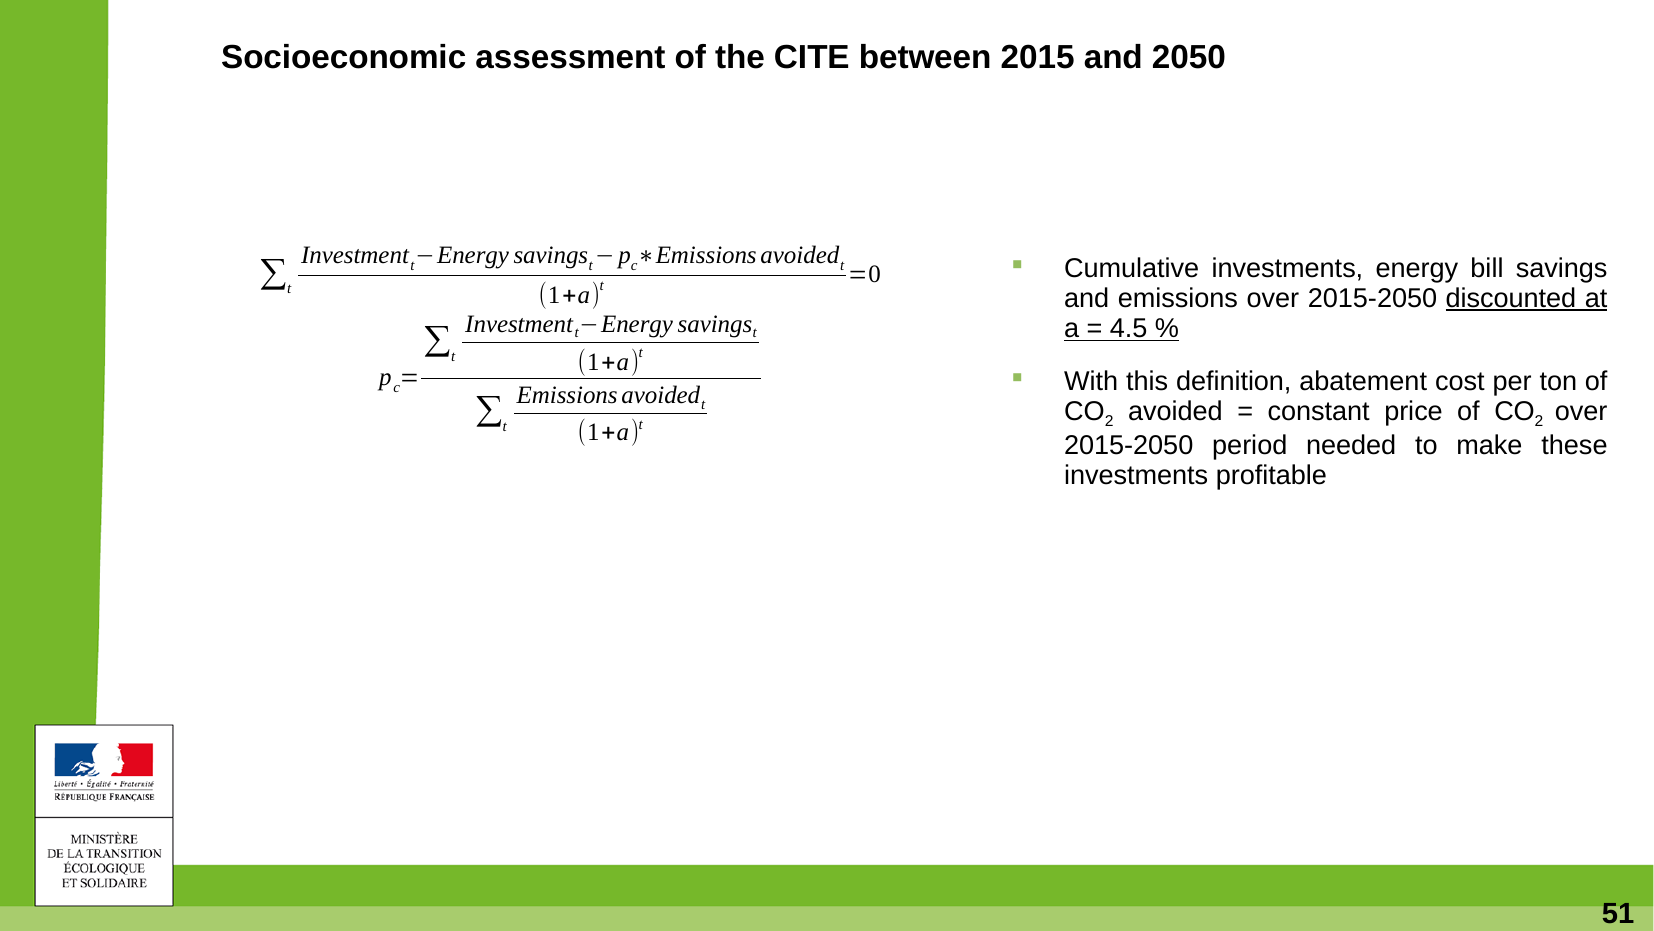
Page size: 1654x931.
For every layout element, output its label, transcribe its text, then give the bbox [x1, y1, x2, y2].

chart [252, 242, 887, 448]
list Cumulative investments, energy bill savings and emissions over 2015-2050 discounted at a = 4.5 % With this definition, abatement cost per ton of CO2 avoided = constant price of CO2 over 2015-2050 period needed to make these investments profitable [993, 252, 1608, 568]
text_box Socioeconomic assessment of the CITE between 2015 and 2050 [147, 19, 1442, 96]
picture [0, 0, 1654, 931]
